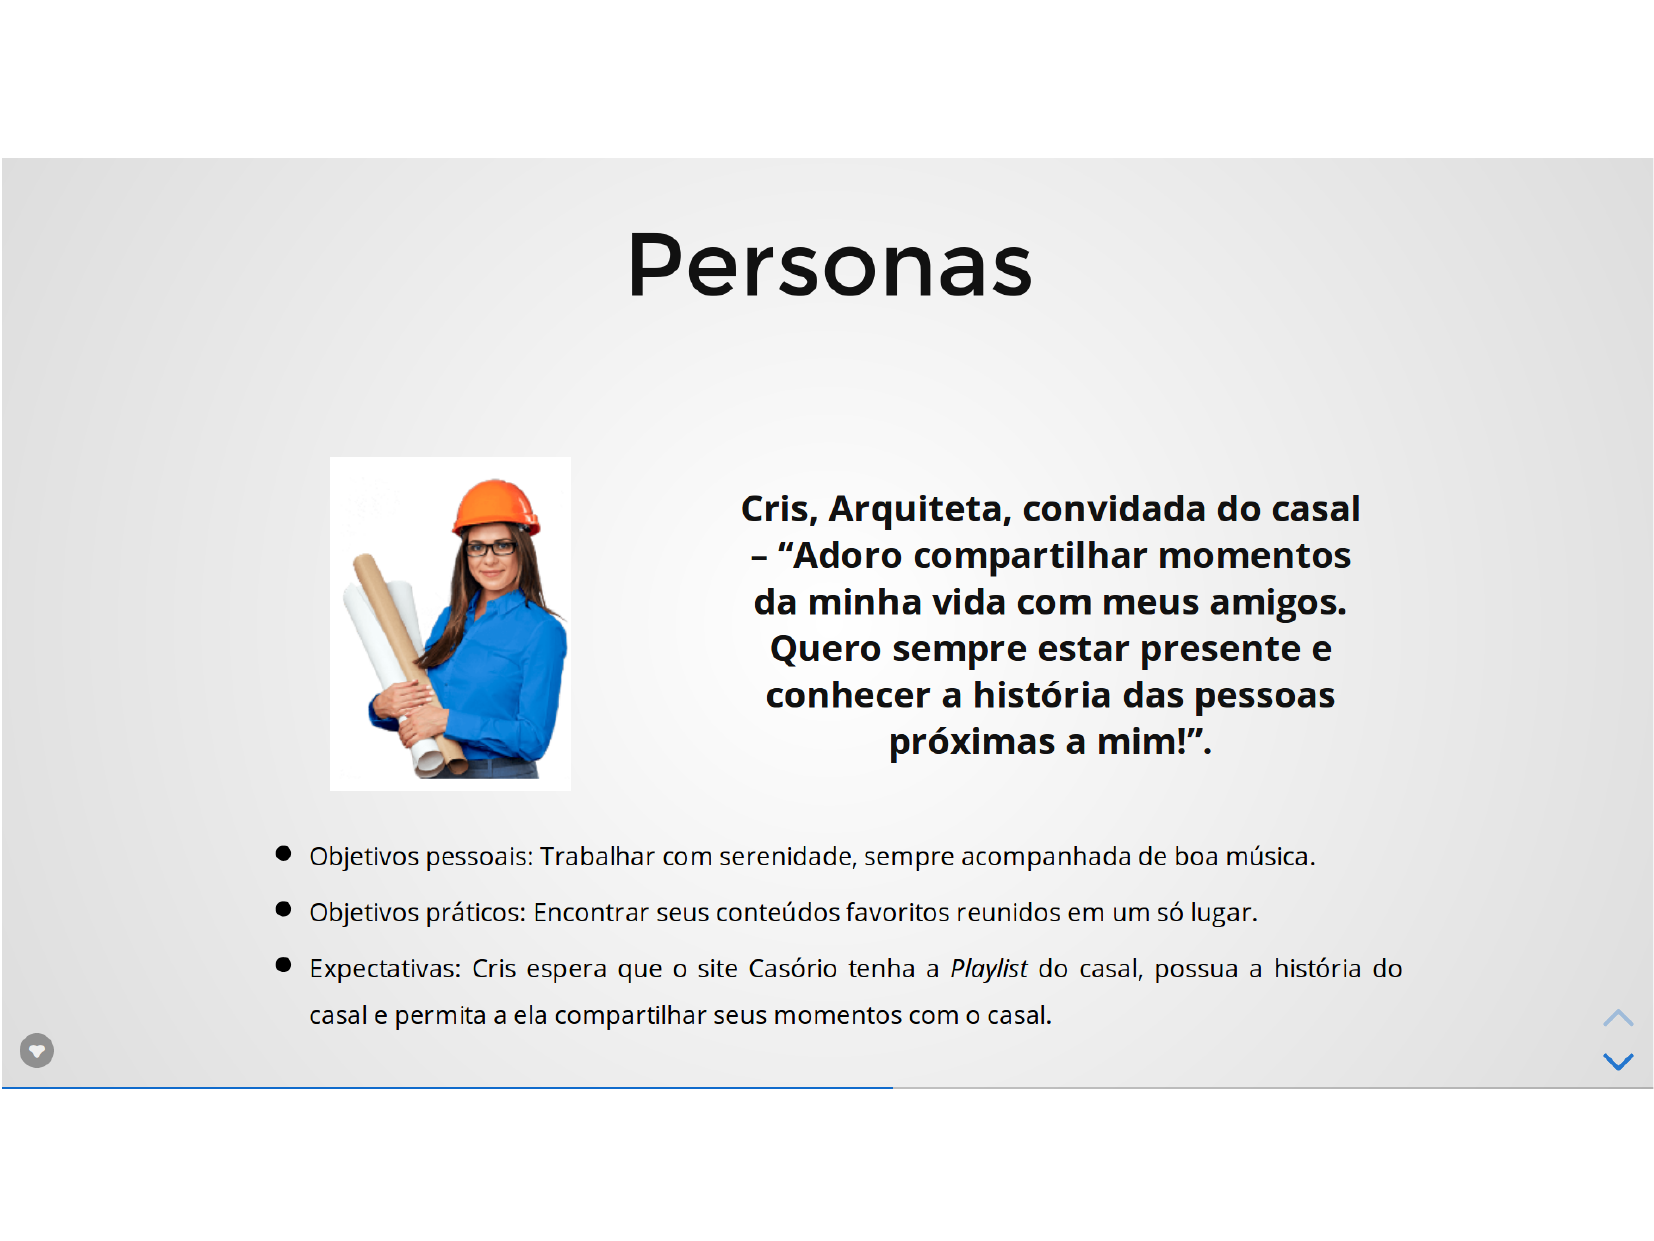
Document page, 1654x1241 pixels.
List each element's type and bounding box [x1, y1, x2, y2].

picture [2, 158, 1654, 1089]
